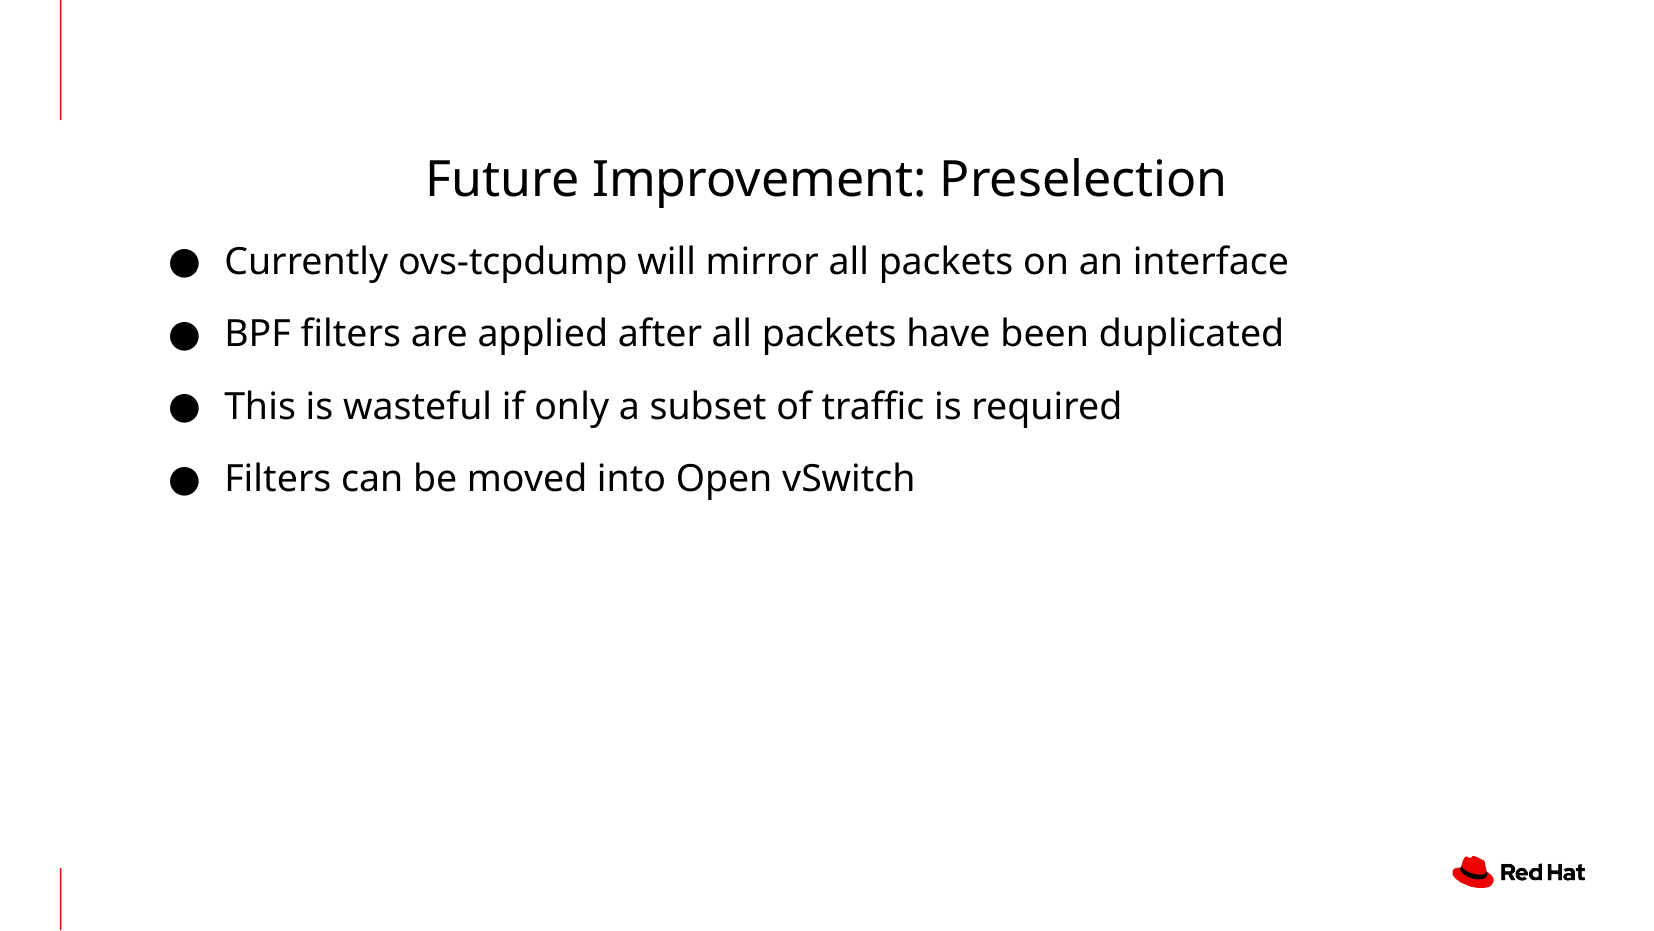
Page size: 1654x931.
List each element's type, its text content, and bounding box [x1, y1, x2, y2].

text_box Currently ovs-tcpdump will mirror all packets on an interface BPF filters are applied after all packets have been duplicated This is wasteful if only a subset of traffic is required Filters can be moved into Open vSwitch [149, 229, 1504, 773]
picture [1452, 856, 1585, 888]
title Future Improvement: Preselection [237, 128, 1416, 205]
